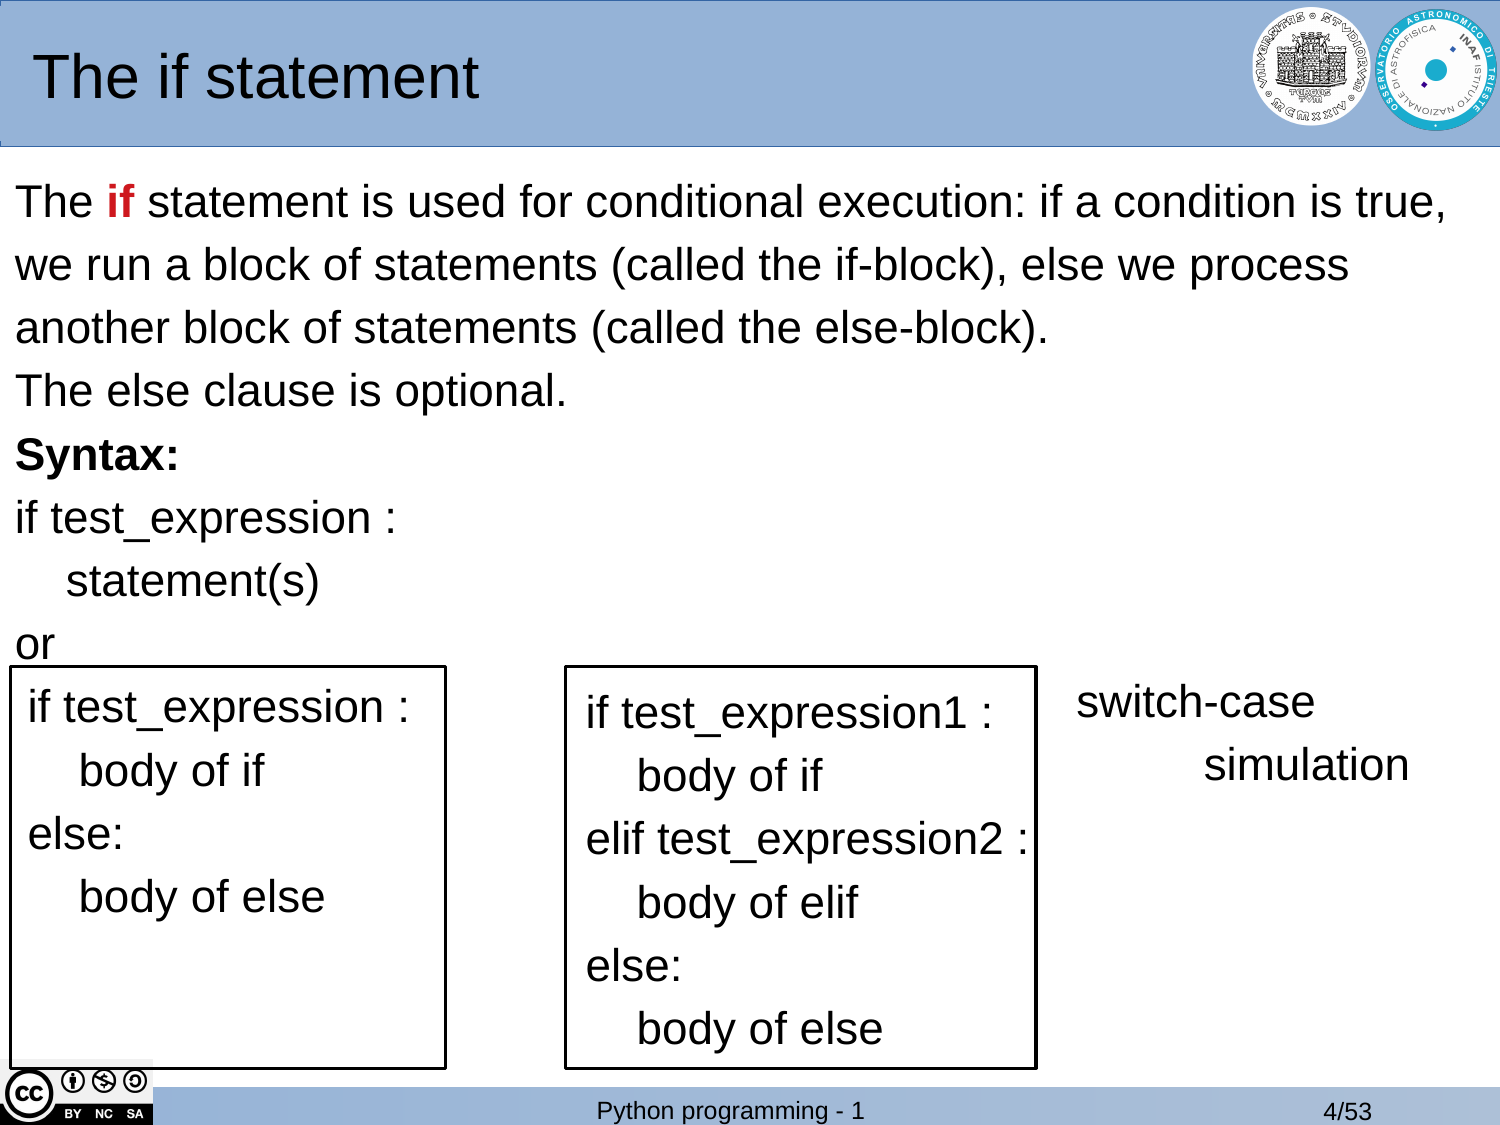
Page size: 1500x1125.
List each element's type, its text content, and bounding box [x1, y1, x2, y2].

picture [1253, 0, 1500, 155]
list switch-case simulation [1061, 655, 1487, 1084]
text_box [565, 666, 1037, 1069]
list The if statement is used for conditional execution: if a condition is true, we run a block of statements (called the if-block), else we process another block of statements (called the else-block). The else clause is optional. Syntax: if test_expression : statement(s) or if test_expression : body of if else: body of else [0, 155, 1500, 1012]
picture [0, 1059, 153, 1125]
text_box [10, 666, 446, 1069]
text_box The if statement [0, 5, 1253, 141]
list if test_expression1 : body of if elif test_expression2 : body of elif else: body of else [570, 666, 1062, 1095]
